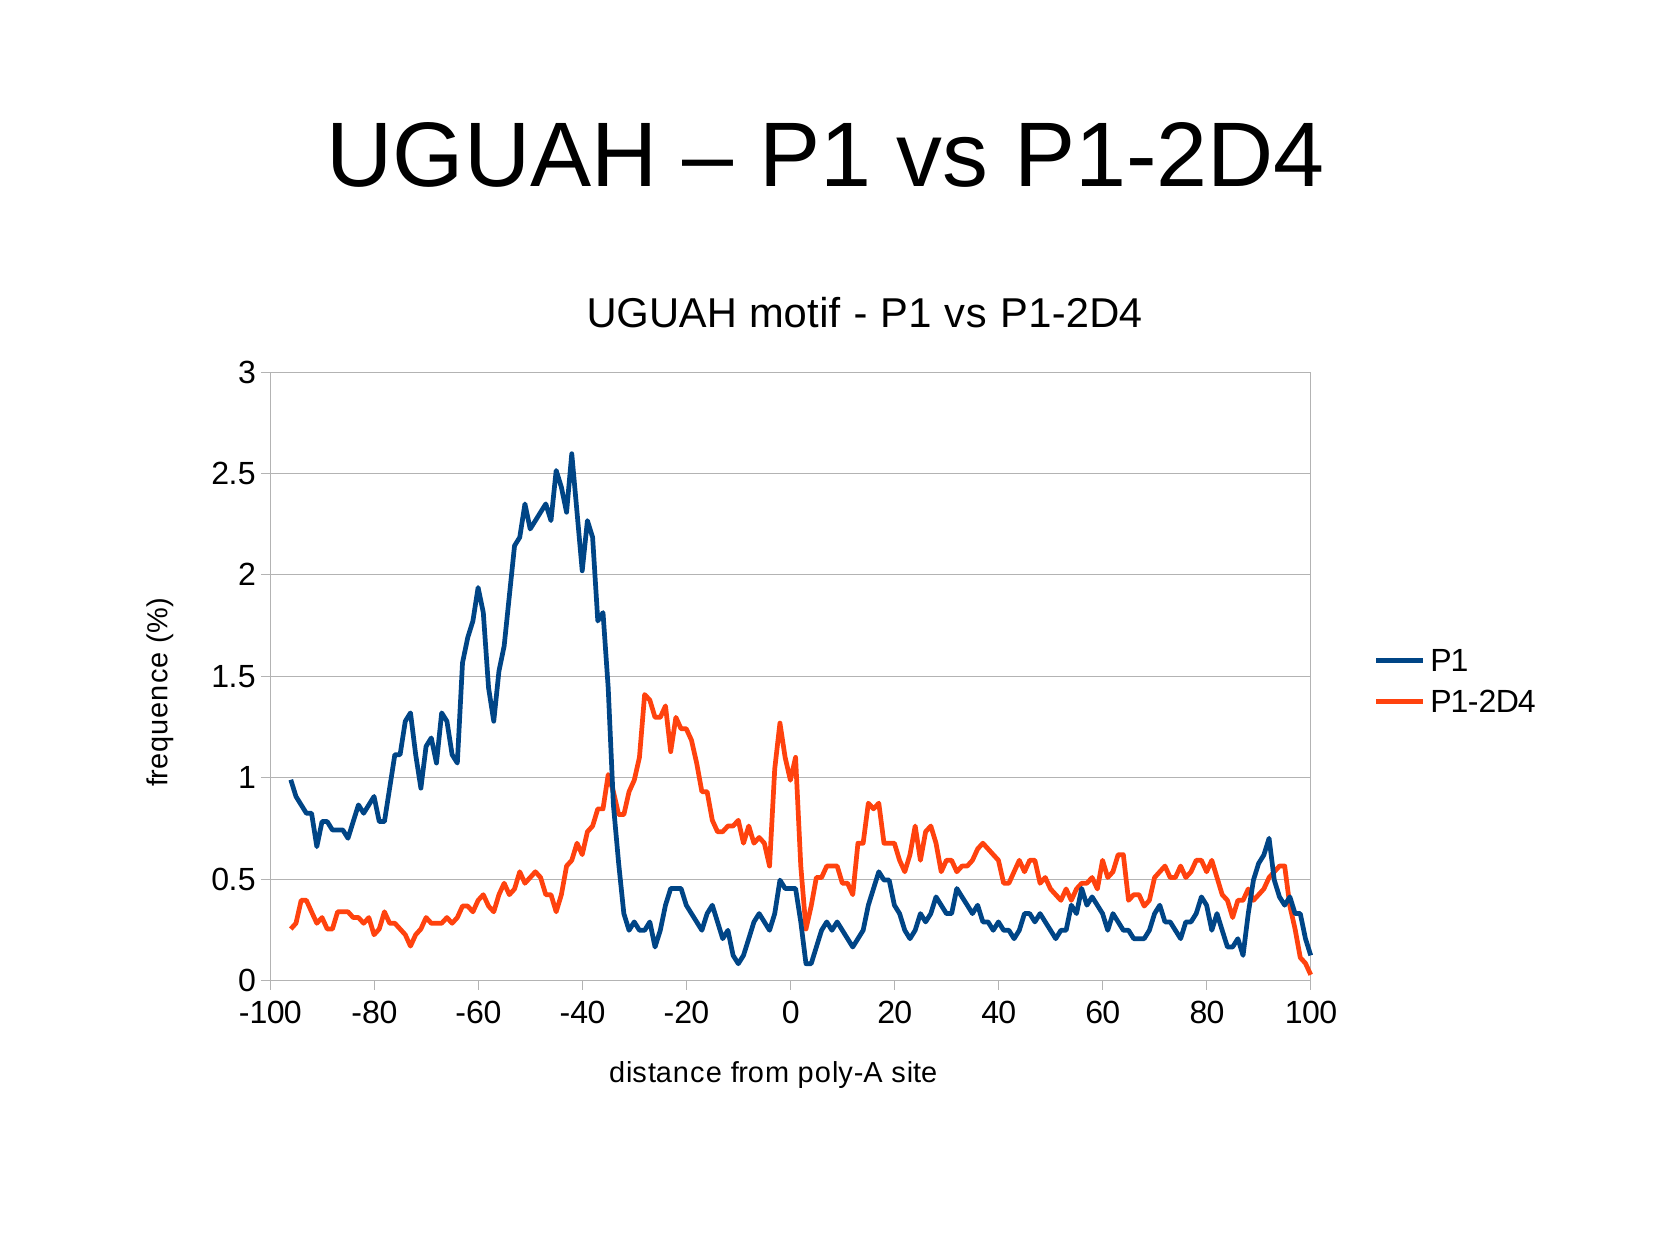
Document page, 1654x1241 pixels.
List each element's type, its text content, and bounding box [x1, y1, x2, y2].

chart [105, 239, 1559, 1123]
title UGUAH – P1 vs P1-2D4 [82, 49, 1571, 257]
